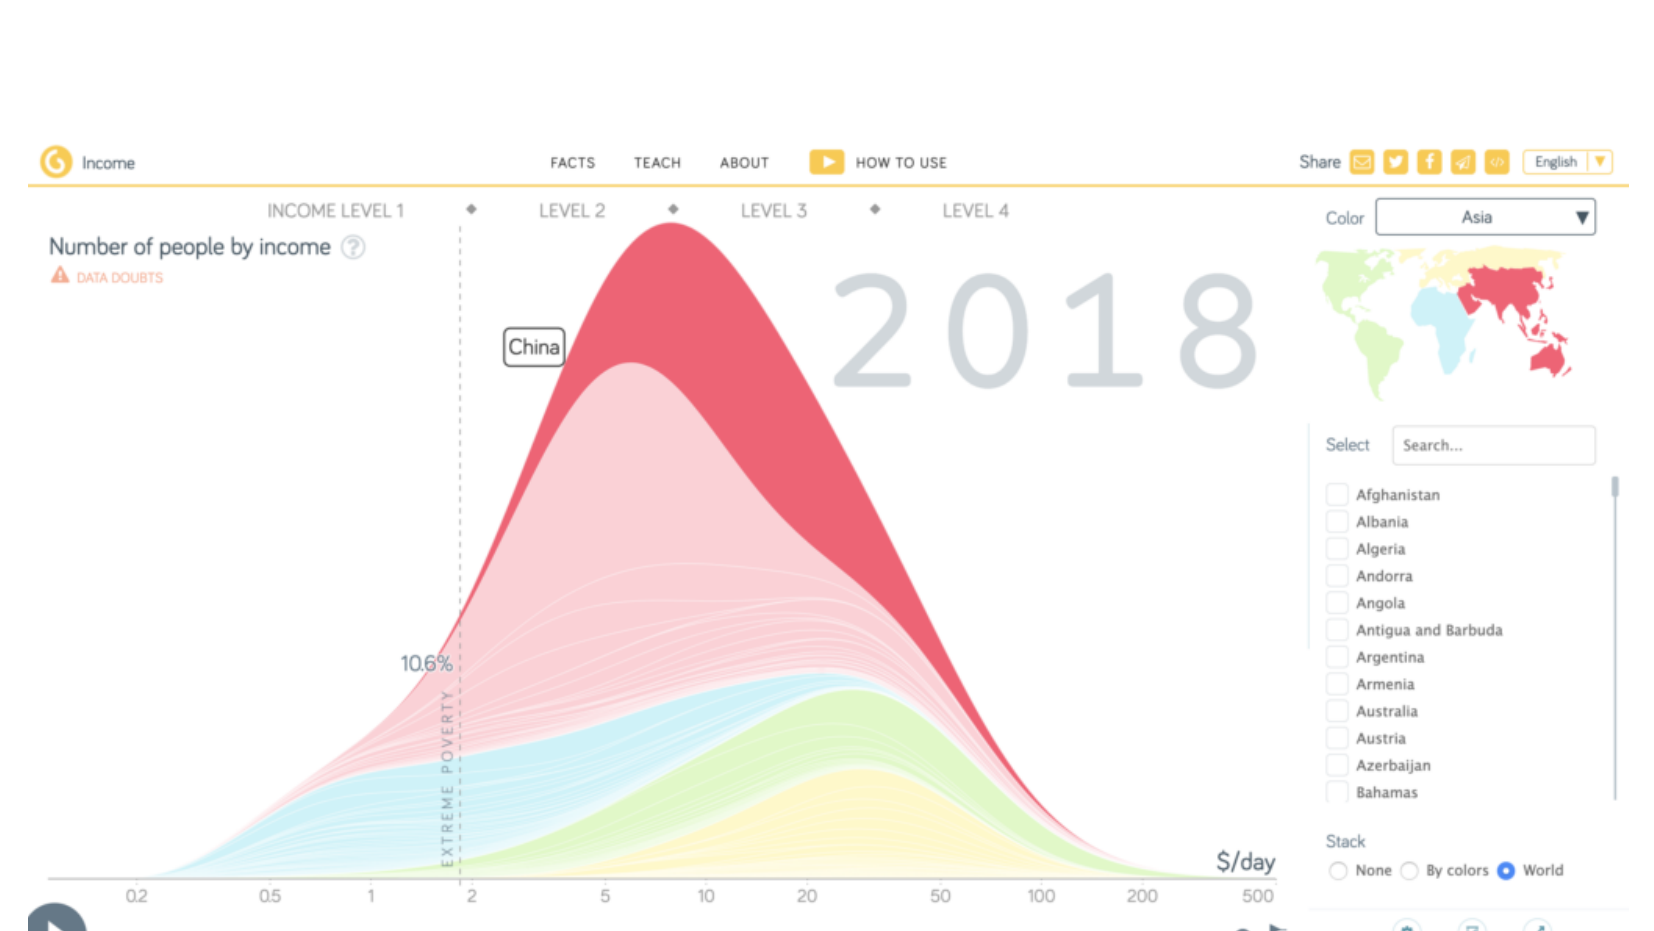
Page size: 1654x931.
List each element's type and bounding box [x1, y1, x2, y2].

picture [28, 142, 1629, 931]
